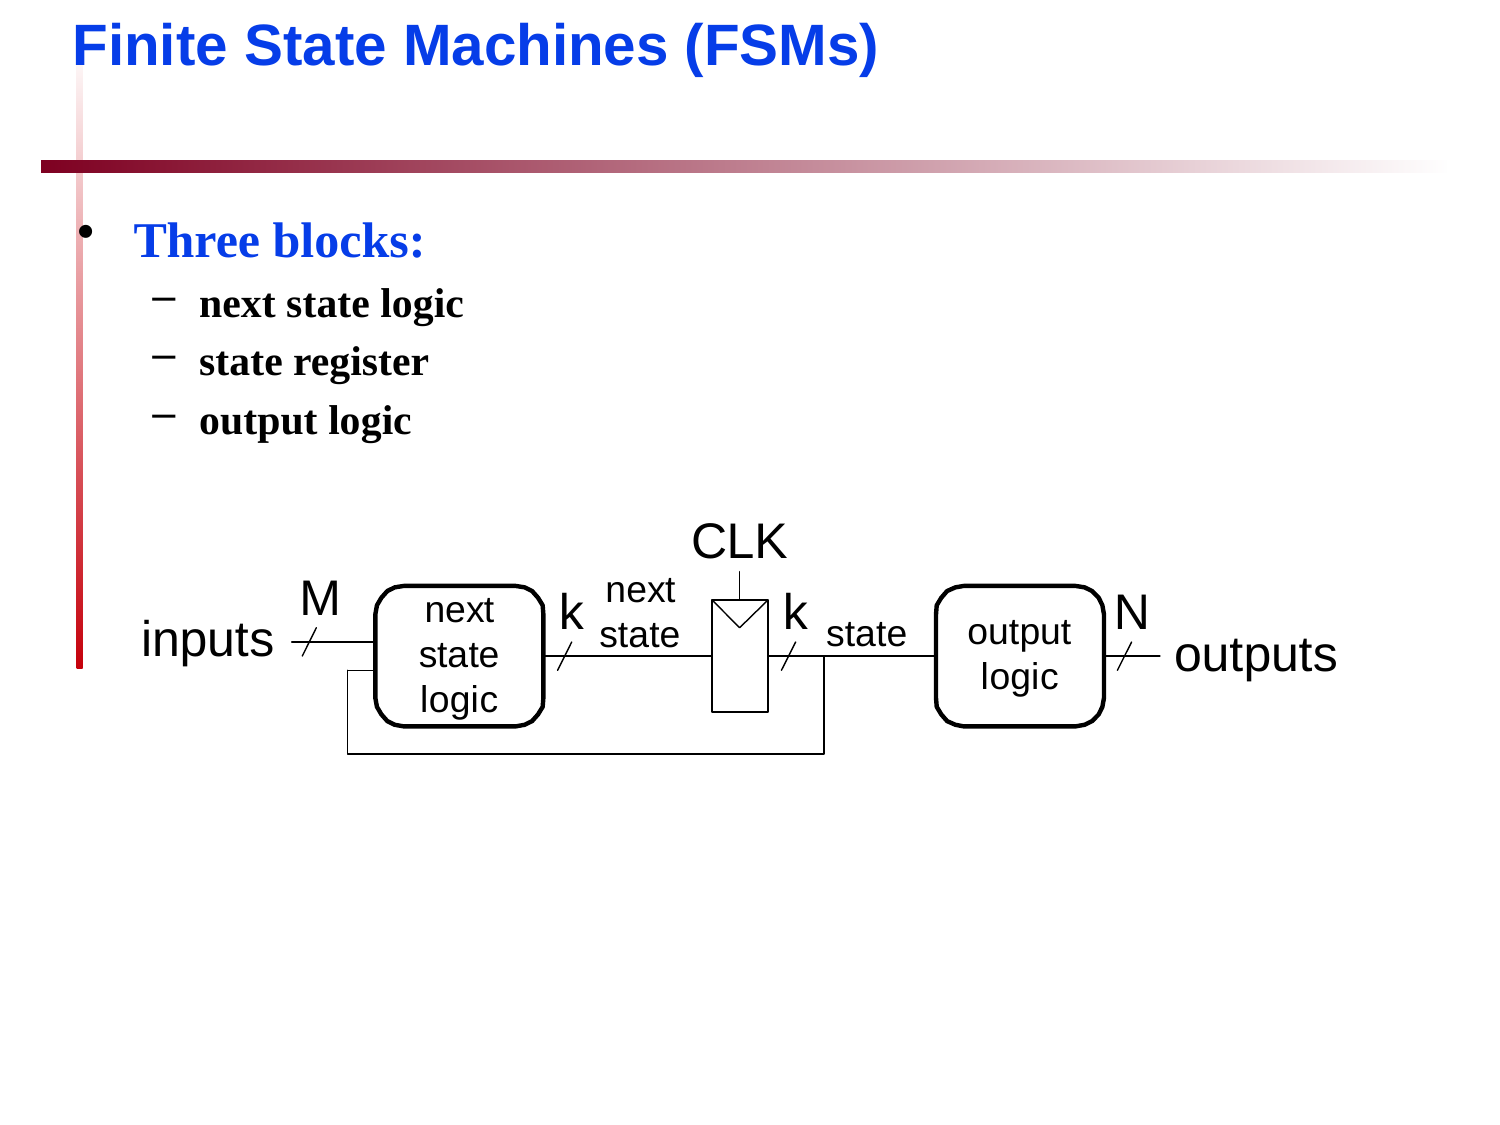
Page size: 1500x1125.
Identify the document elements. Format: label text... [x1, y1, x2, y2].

picture [99, 481, 1375, 763]
text_box Three blocks: next state logic state register output logic [62, 200, 1388, 1050]
title Finite State Machines (FSMs) [62, 12, 1450, 209]
